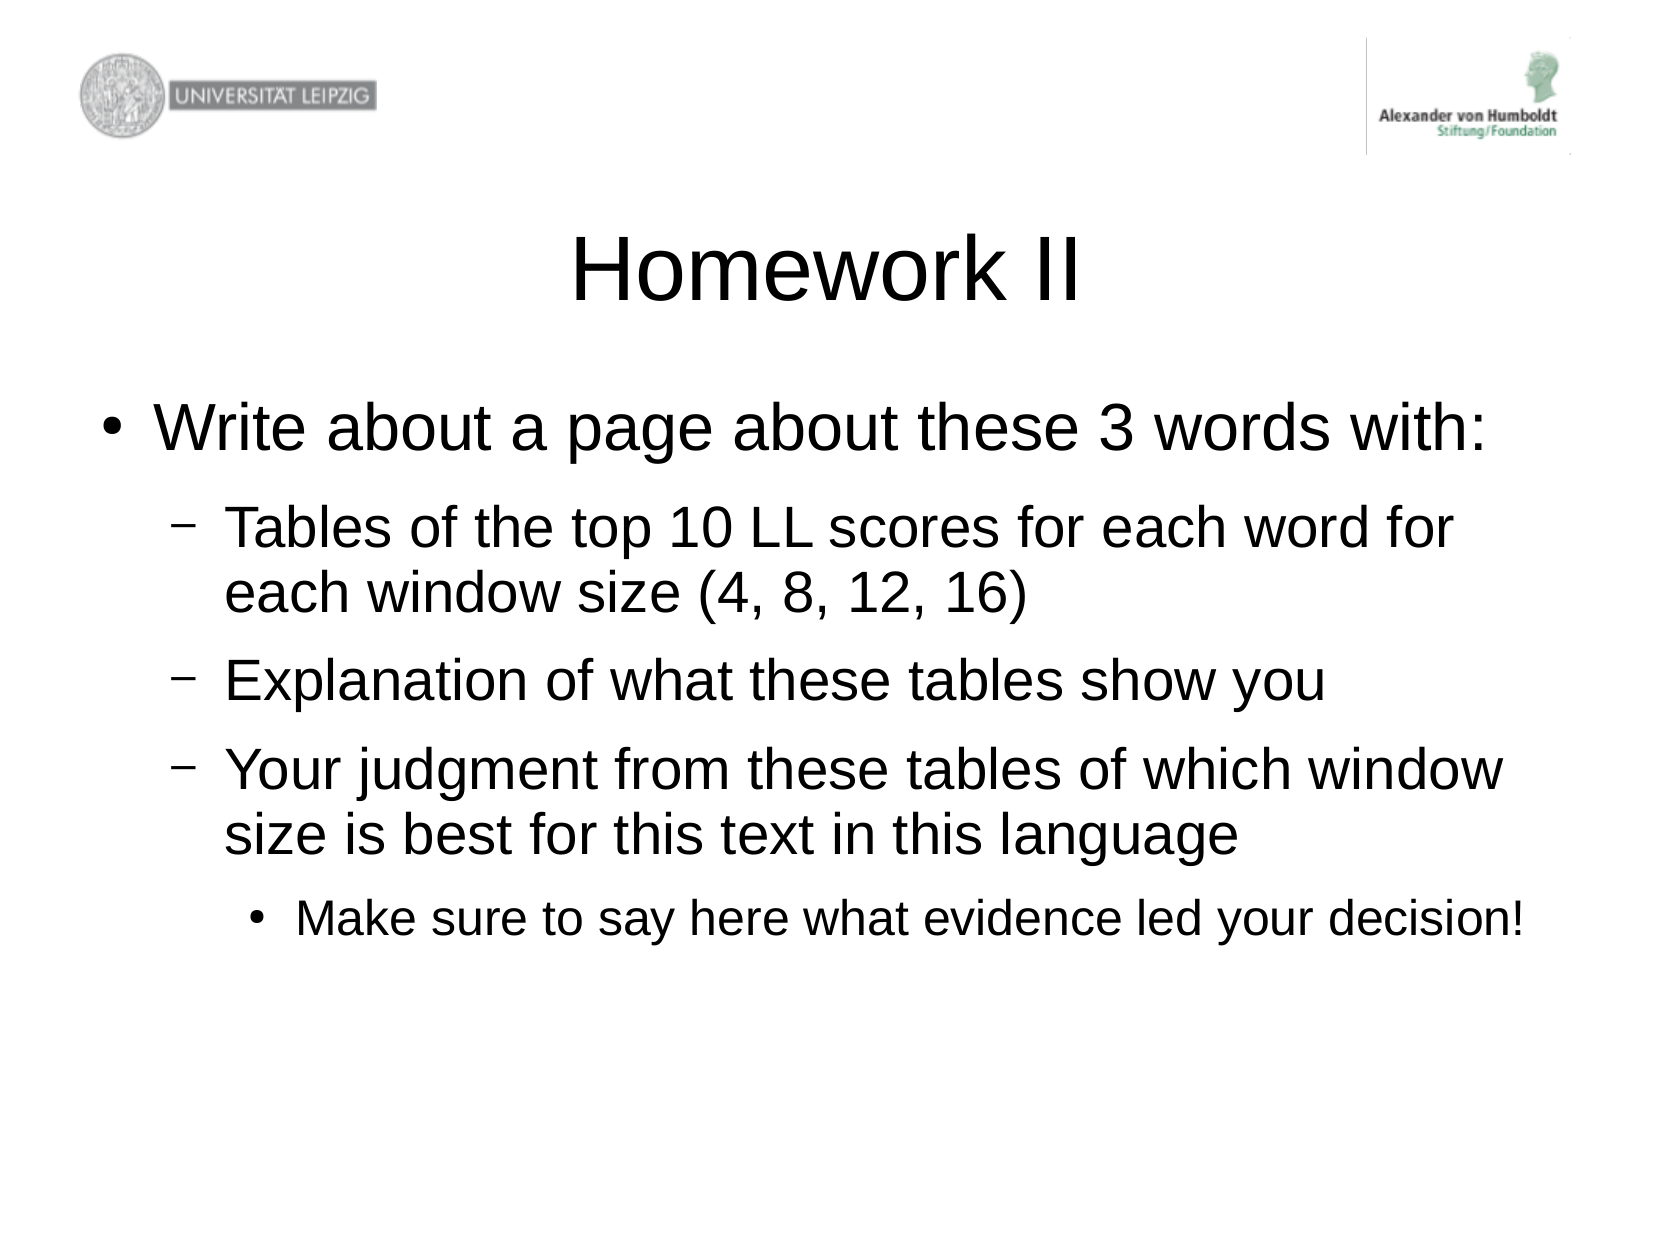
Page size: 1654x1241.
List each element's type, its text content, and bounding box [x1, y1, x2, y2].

list Write about a page about these 3 words with: Tables of the top 10 LL scores for each word for each window size (4, 8, 12, 16) Explanation of what these tables show you Your judgment from these tables of which window size is best for this text in this language Make sure to say here what evidence led your decision! [82, 390, 1571, 1110]
picture [1365, 37, 1572, 155]
title Homework II [82, 165, 1571, 373]
picture [76, 49, 383, 144]
